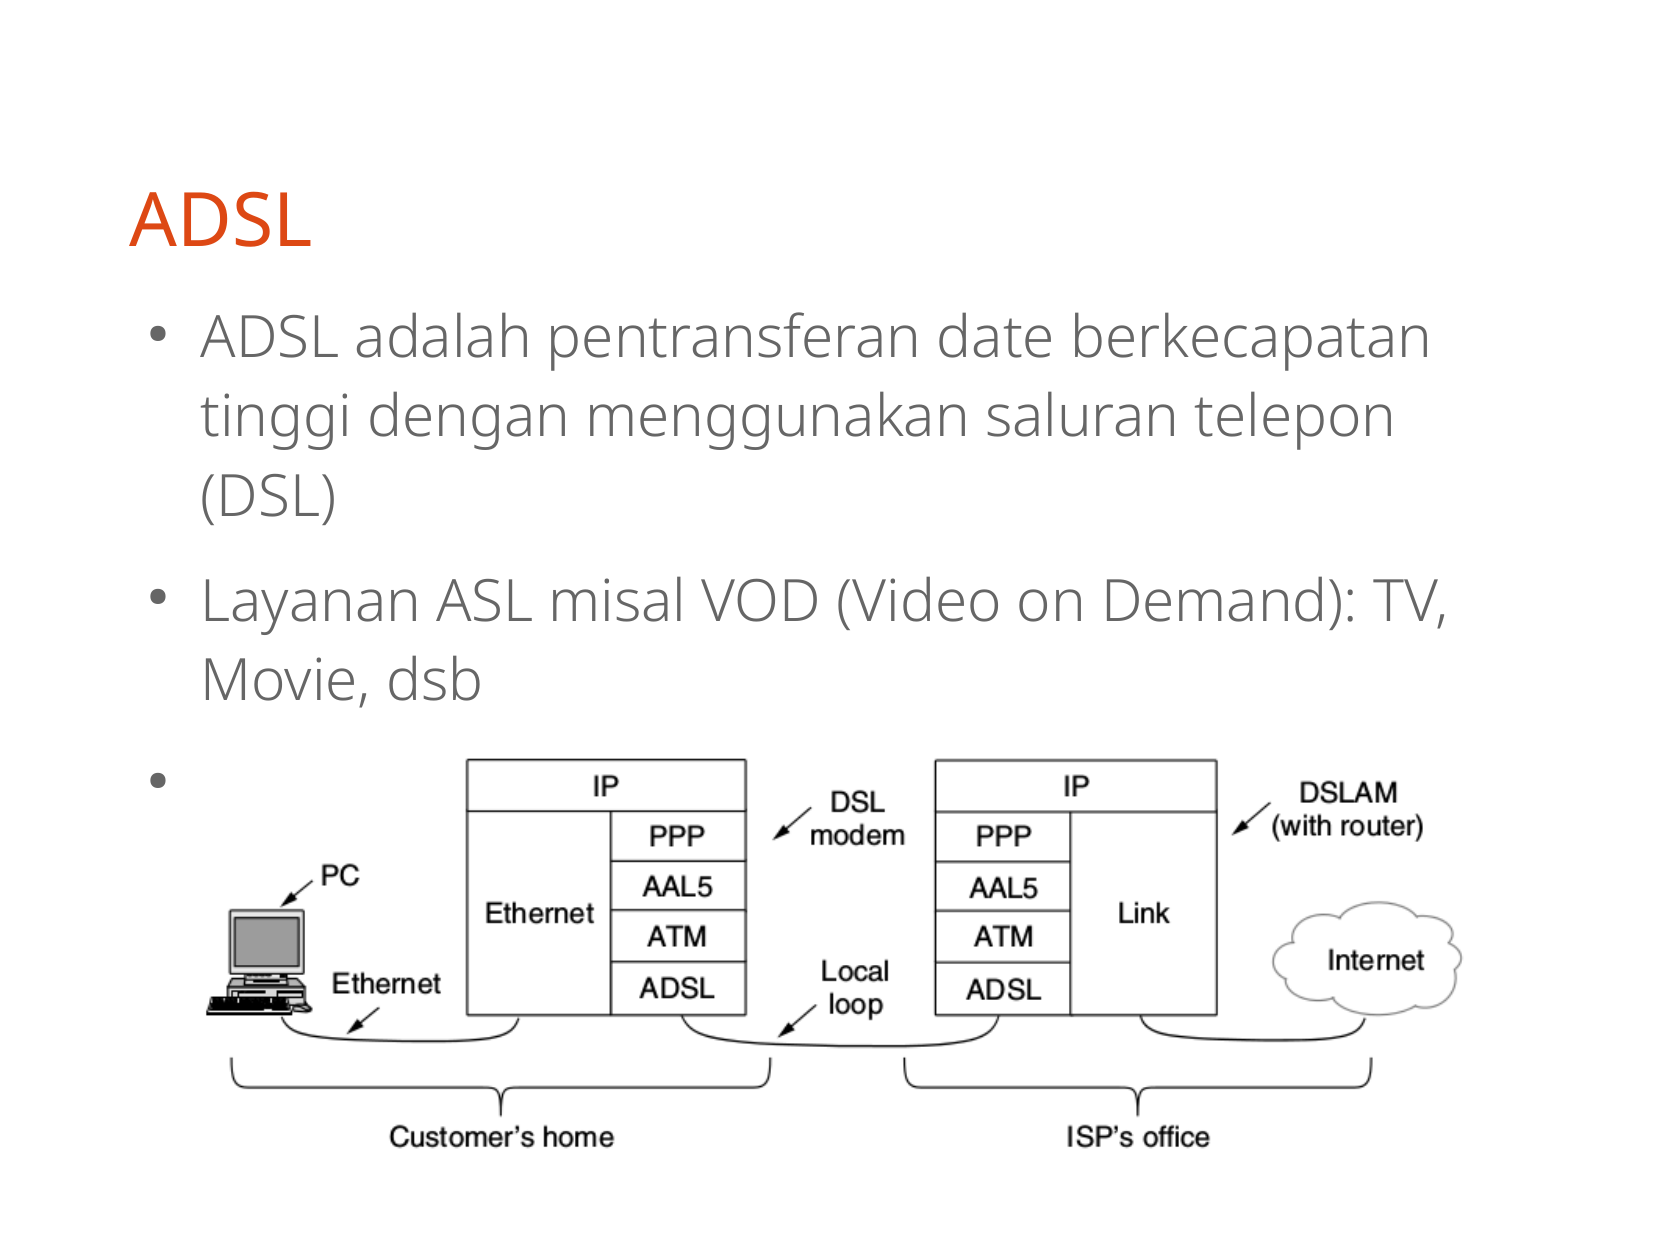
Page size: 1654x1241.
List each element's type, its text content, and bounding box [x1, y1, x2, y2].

picture [169, 709, 1512, 1158]
title ADSL [129, 153, 1518, 281]
list ADSL adalah pentransferan date berkecapatan tinggi dengan menggunakan saluran telepon (DSL) Layanan ASL misal VOD (Video on Demand): TV, Movie, dsb Kecepatan ADSL: 1.5 Mbps s/d 13 Mbps [129, 295, 1518, 1010]
